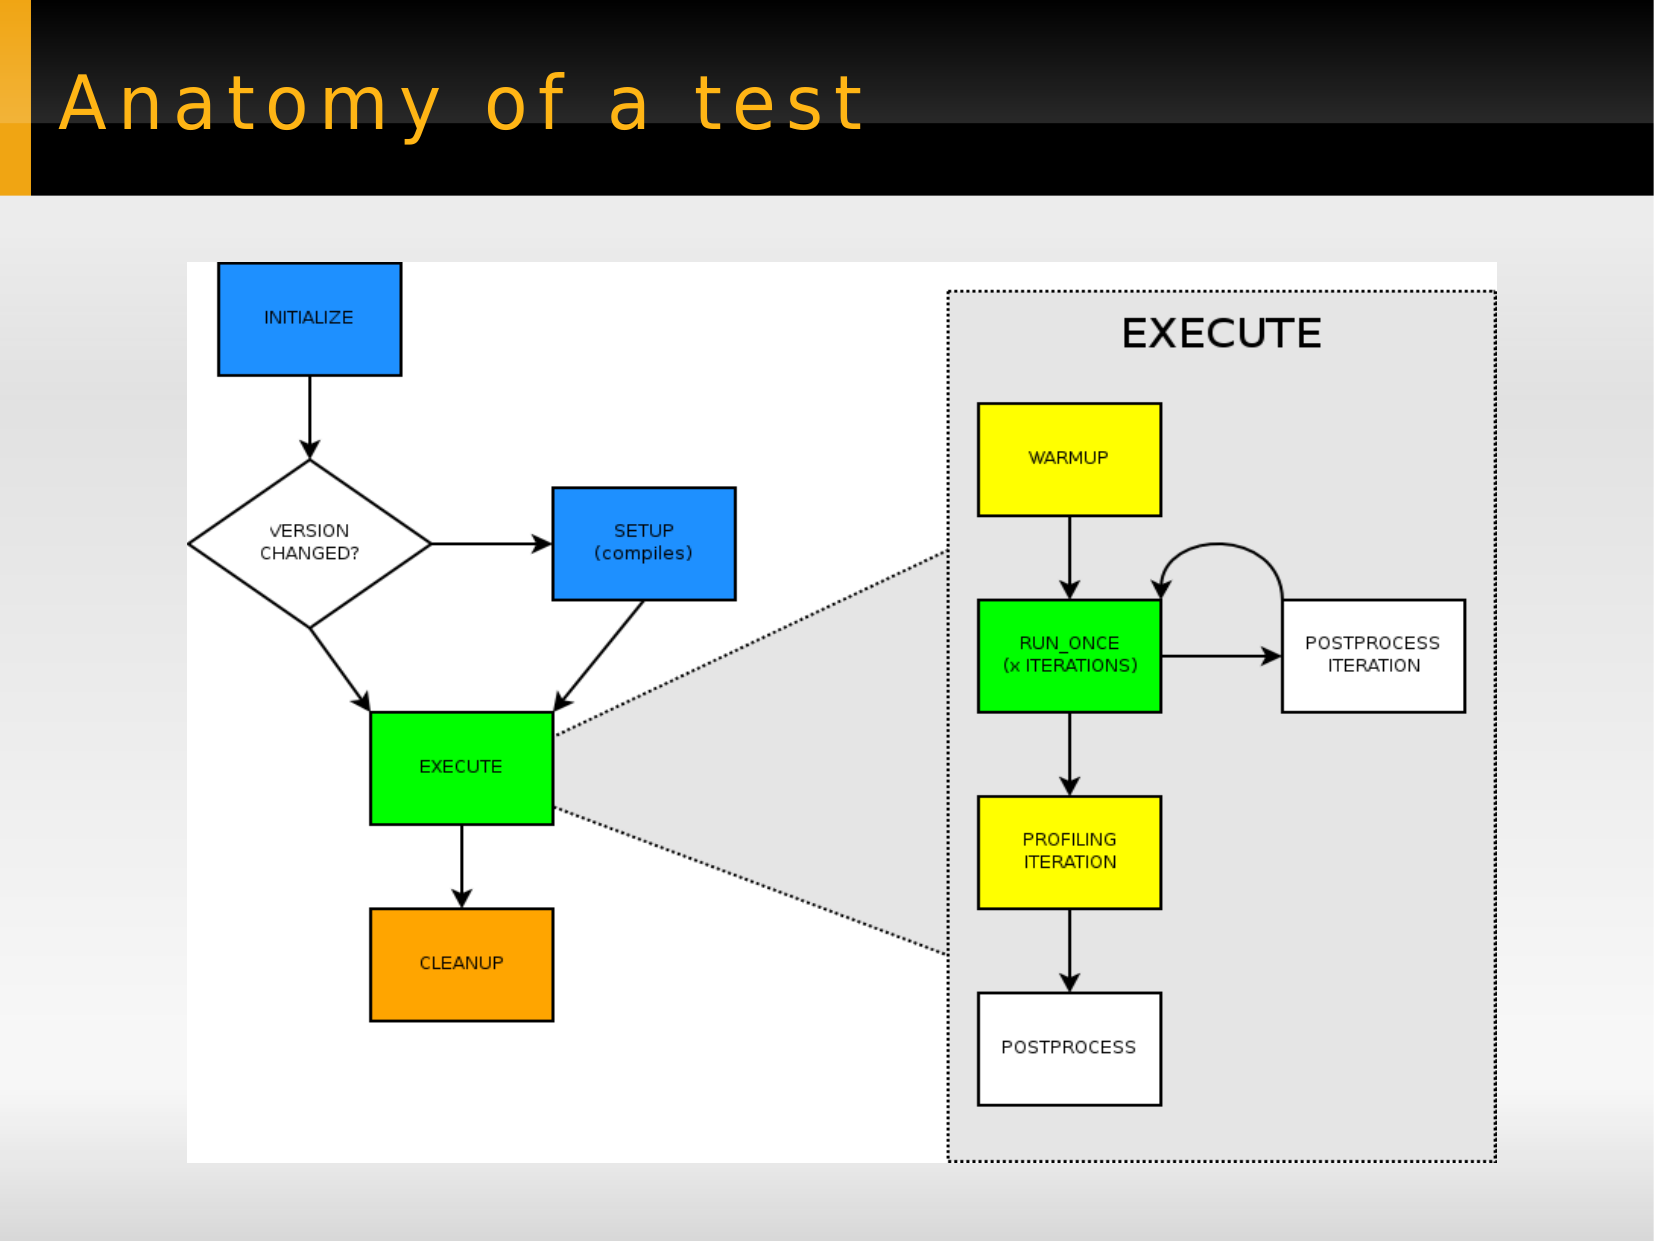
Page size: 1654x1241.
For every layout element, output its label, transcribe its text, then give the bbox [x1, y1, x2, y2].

title Anatomy of a test [59, 36, 1270, 171]
picture [0, 0, 1654, 1241]
